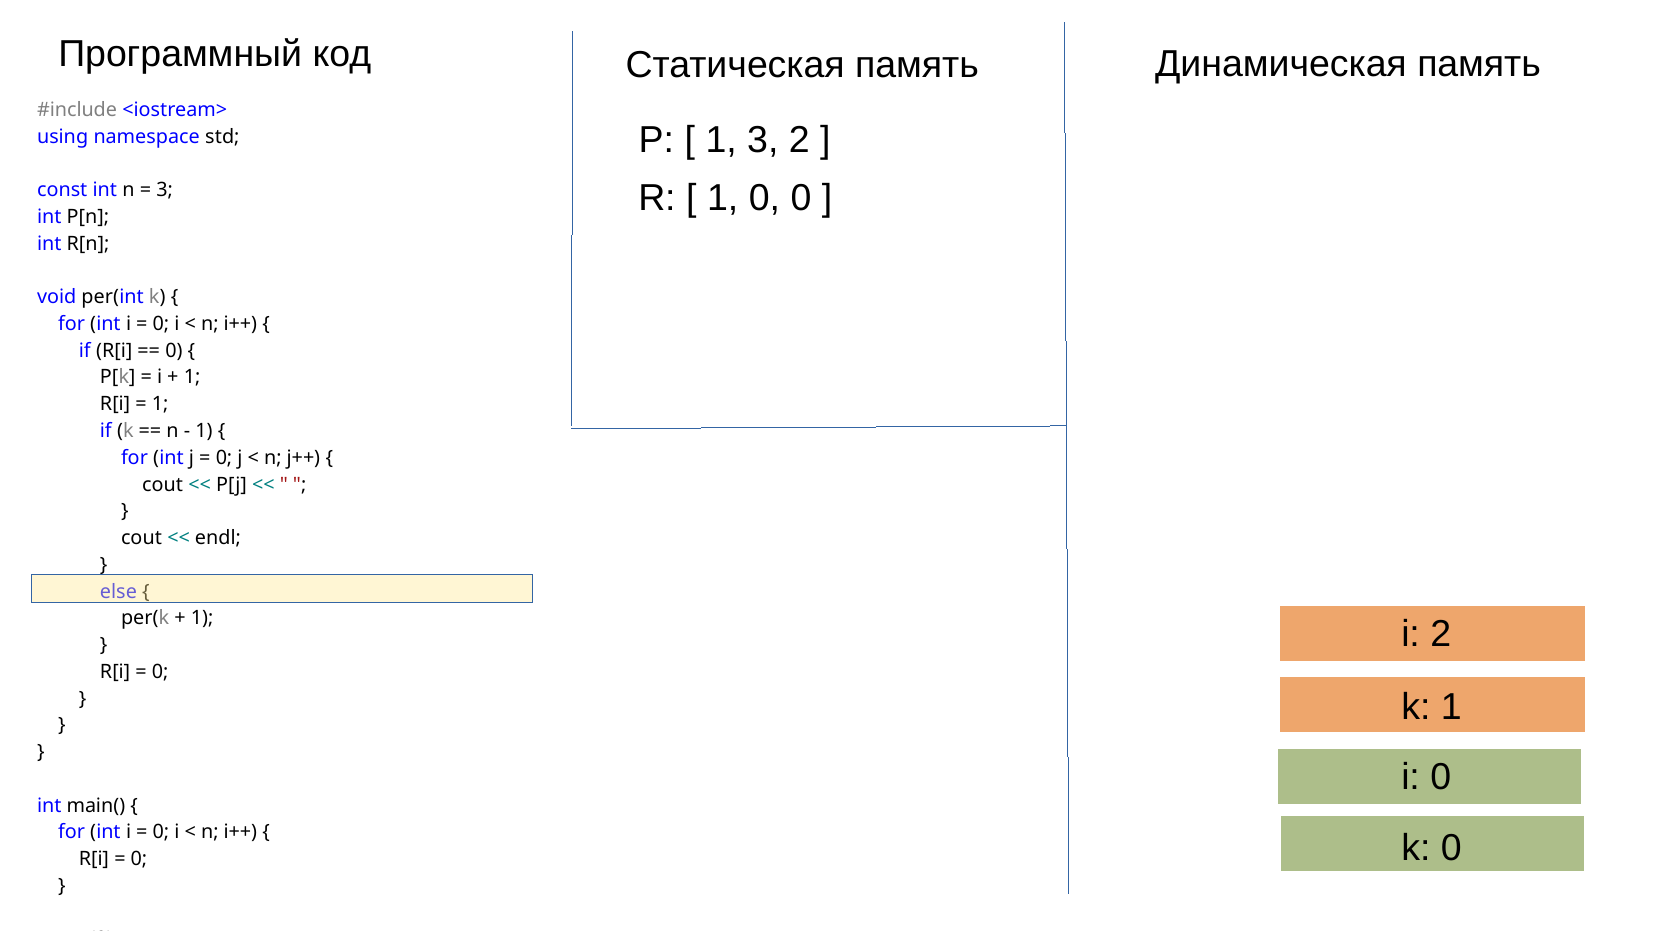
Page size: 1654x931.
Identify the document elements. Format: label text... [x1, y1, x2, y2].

text_box [1277, 674, 1587, 734]
text_box [1276, 746, 1584, 806]
text_box P: [ 1, 3, 2 ] [623, 111, 846, 168]
text_box [31, 574, 533, 603]
text_box Статическая память [610, 35, 995, 93]
text_box k: 1 [1386, 678, 1477, 736]
text_box #include <iostream> using namespace std; const int n = 3; int P[n]; int R[n]; void per(int k) { for (int i = 0; i < n; i++) { if (R[i] == 0) { P[k] = i + 1; R[i] = 1; if (k == n - 1) { for (int j = 0; j < n; j++) { cout << P[j] << " "; } cout << endl; } else { per(k + 1); } R[i] = 0; } } } int main() { for (int i = 0; i < n; i++) { R[i] = 0; } per(0); return 0; } [22, 88, 570, 907]
text_box [1279, 814, 1587, 874]
text_box Программный код [43, 25, 387, 83]
text_box Динамическая память [1140, 34, 1557, 92]
text_box R: [ 1, 0, 0 ] [623, 169, 848, 227]
text_box i: 0 [1386, 748, 1483, 806]
text_box k: 0 [1386, 819, 1483, 876]
text_box i: 2 [1386, 605, 1467, 662]
text_box [1277, 604, 1587, 664]
